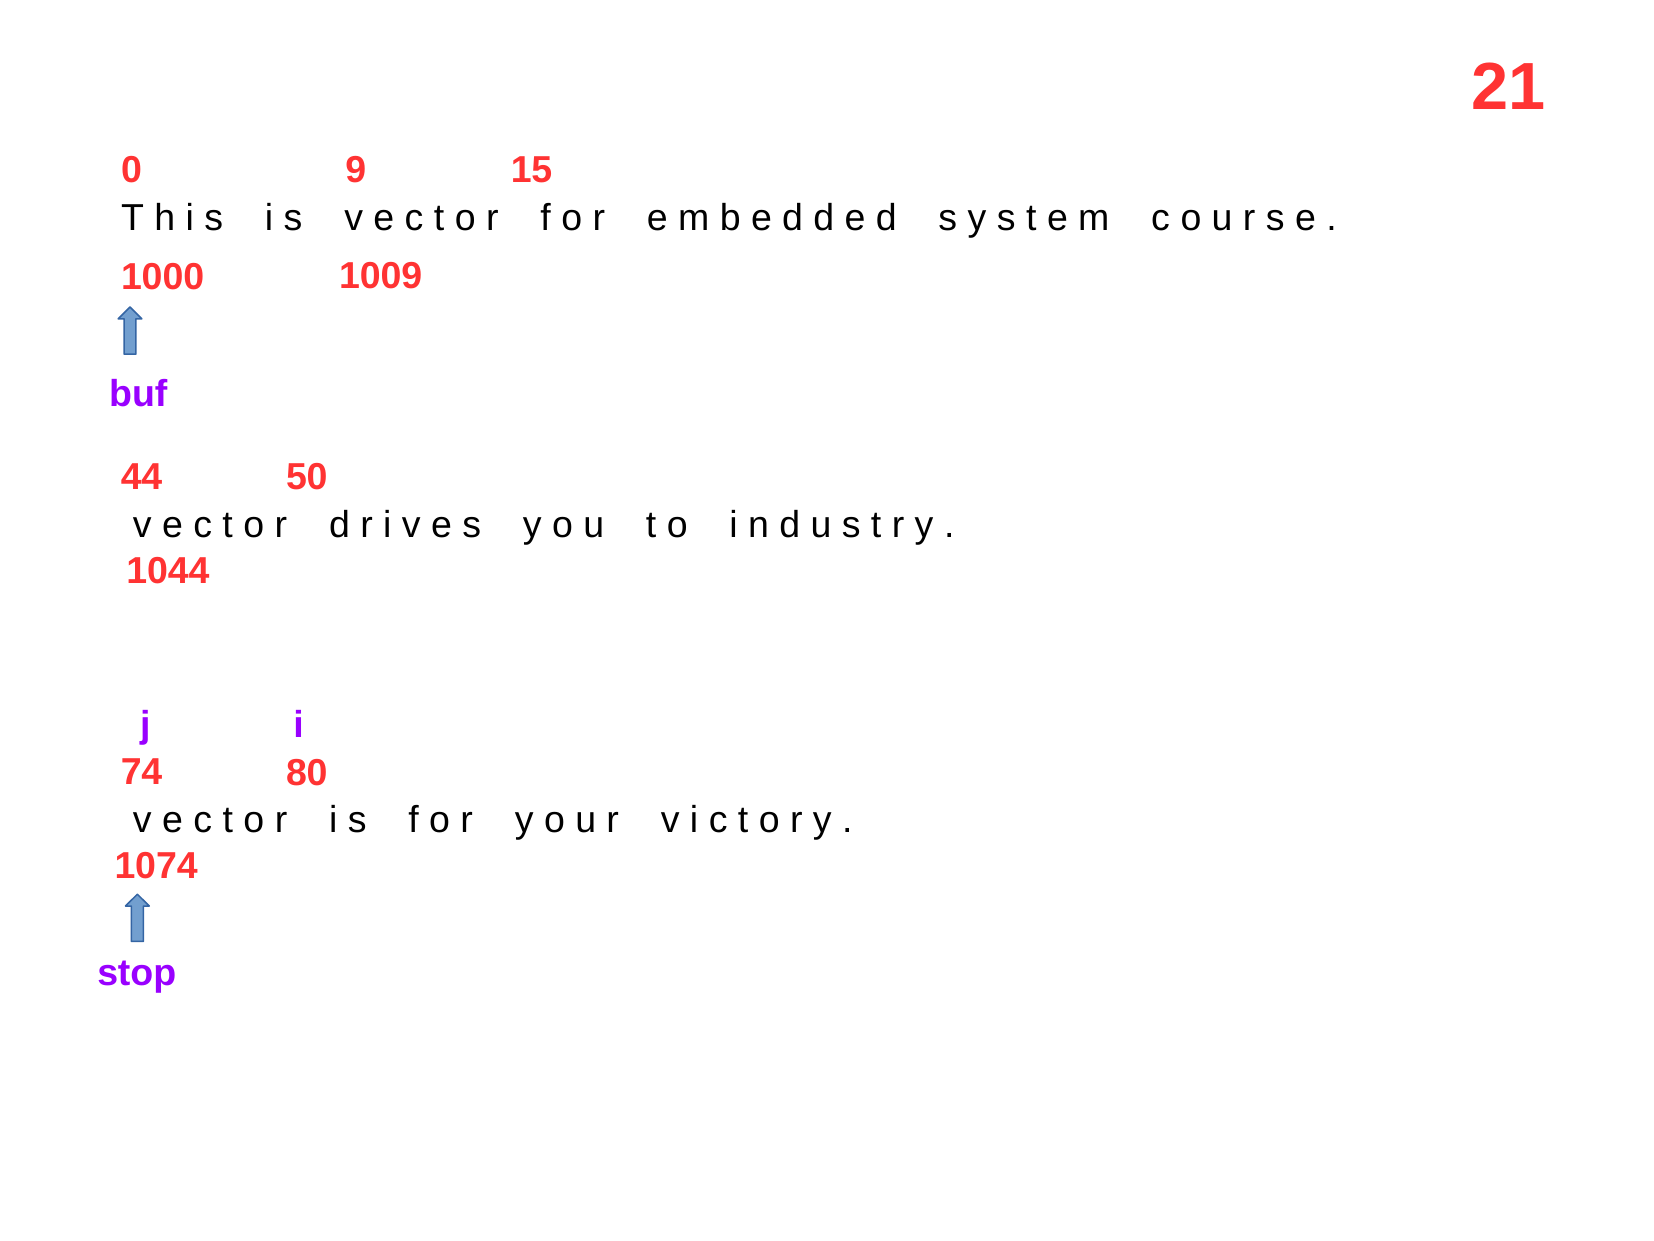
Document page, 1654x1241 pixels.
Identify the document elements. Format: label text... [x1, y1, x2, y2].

text_box stop [82, 943, 210, 1004]
text_box v e c t o r d r i v e s y o u t o i n d u s t r y . [118, 496, 972, 557]
text_box 1009 [324, 247, 438, 308]
text_box T h i s i s v e c t o r f o r e m b e d d e d s y s t e m c o u r s e . [106, 188, 1354, 249]
text_box 1044 [111, 542, 225, 603]
text_box i [278, 696, 319, 757]
text_box 50 [271, 448, 343, 509]
text_box 1074 [99, 837, 213, 898]
text_box 21 [1456, 42, 1561, 138]
text_box 9 [330, 141, 381, 202]
text_box [125, 894, 150, 942]
text_box 1000 [106, 248, 219, 309]
text_box 80 [271, 744, 343, 804]
text_box buf [94, 365, 183, 426]
text_box 74 [106, 743, 178, 804]
text_box 15 [496, 141, 568, 202]
text_box 44 [106, 448, 178, 509]
text_box 0 [106, 141, 157, 202]
text_box j [125, 696, 166, 757]
text_box v e c t o r i s f o r y o u r v i c t o r y . [118, 791, 869, 852]
text_box [118, 307, 142, 355]
